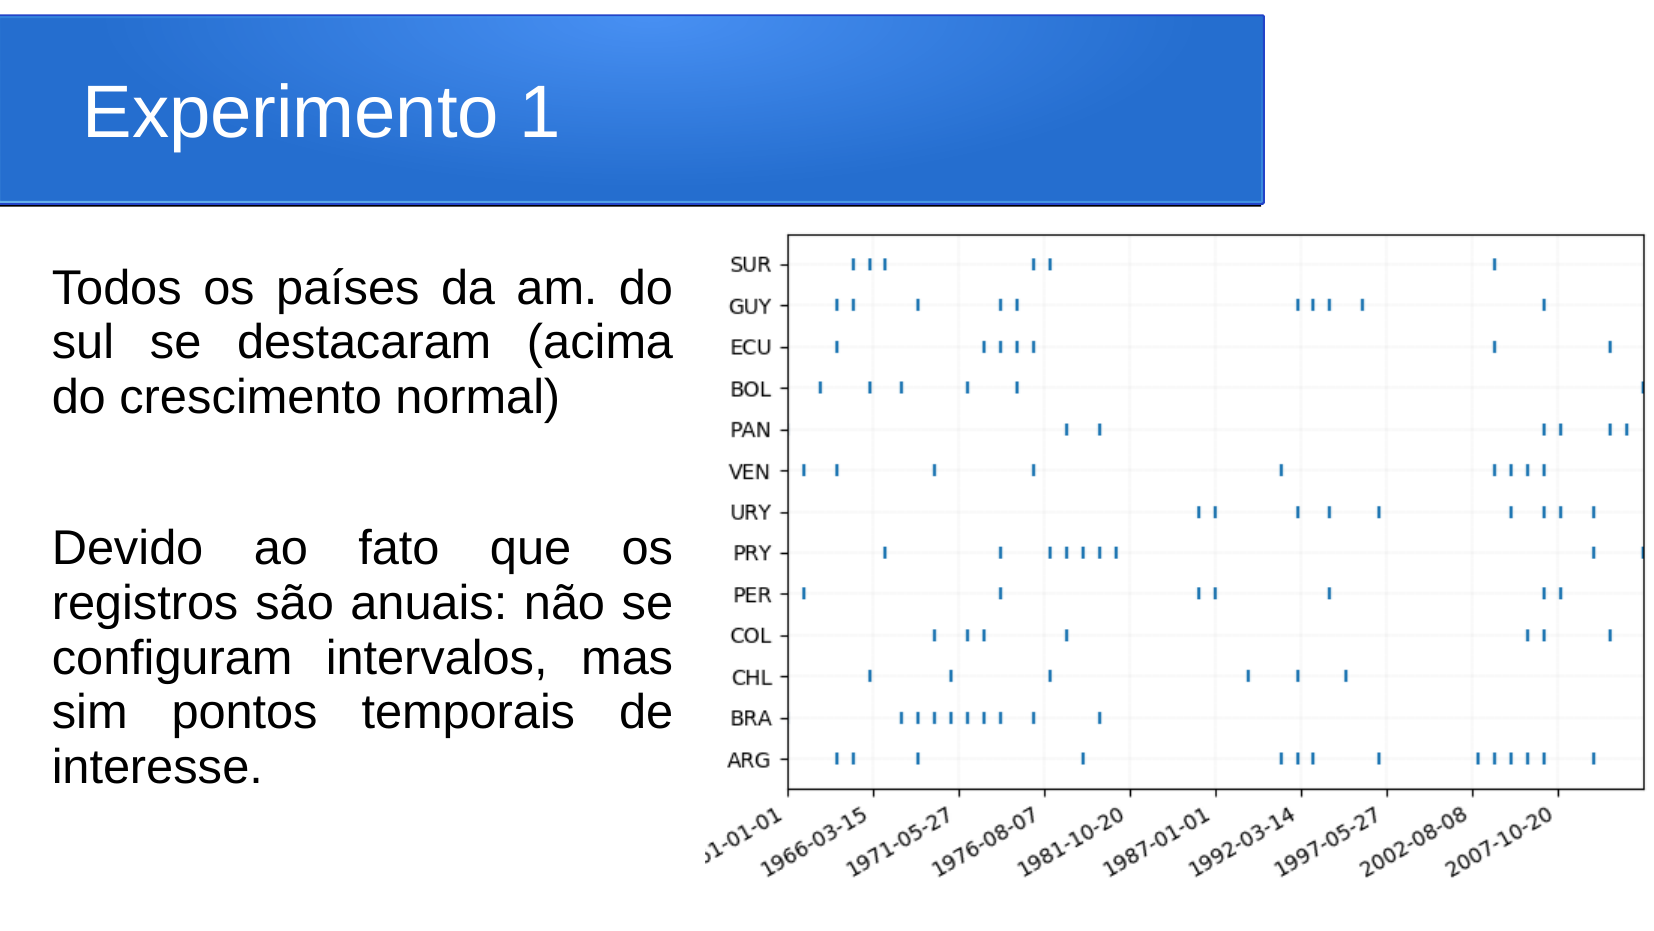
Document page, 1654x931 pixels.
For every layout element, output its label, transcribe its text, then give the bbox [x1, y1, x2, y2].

list Todos os países da am. do sul se destacaram (acima do crescimento normal) Devido ao fato que os registros são anuais: não se configuram intervalos, mas sim pontos temporais de interesse. [0, 259, 674, 800]
picture [705, 212, 1654, 931]
title Experimento 1 [82, 35, 1235, 189]
